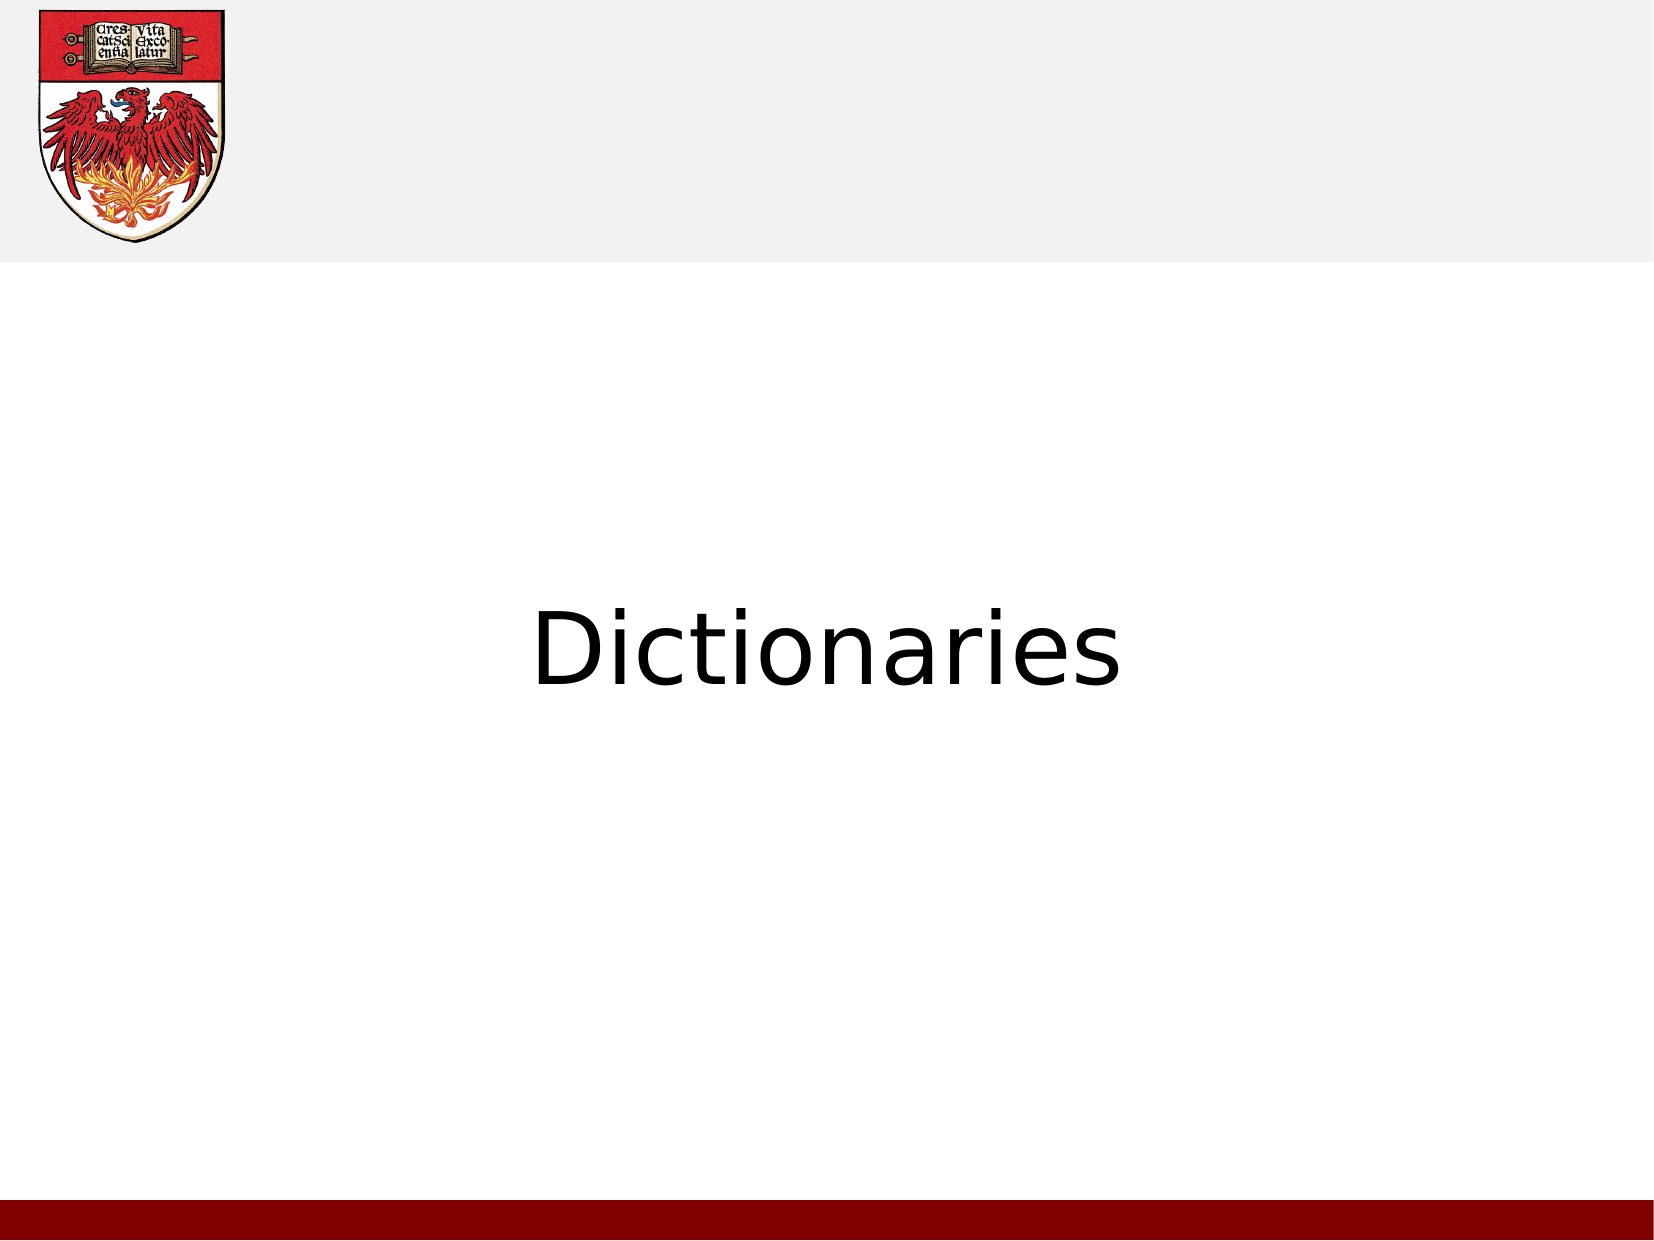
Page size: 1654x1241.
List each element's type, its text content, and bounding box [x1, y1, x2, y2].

picture [37, 9, 226, 244]
subtitle Dictionaries [82, 290, 1571, 1010]
